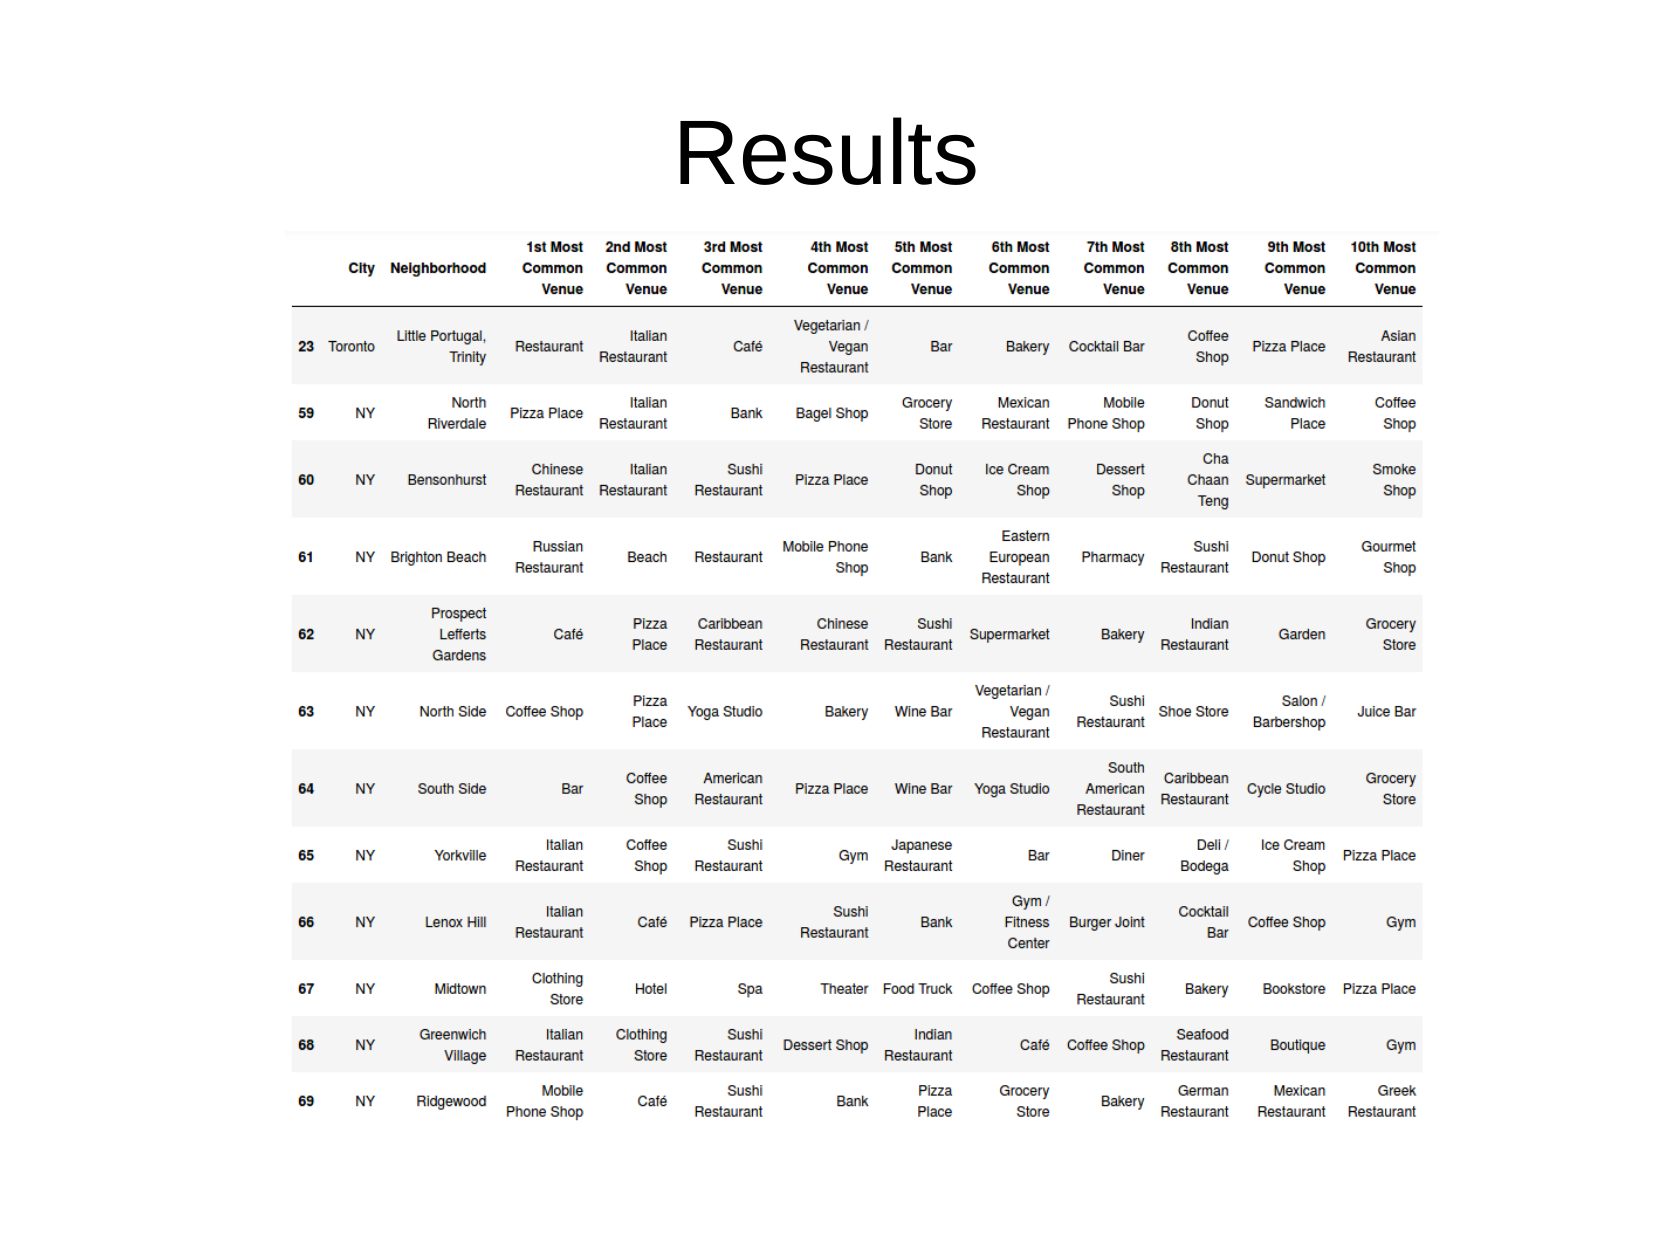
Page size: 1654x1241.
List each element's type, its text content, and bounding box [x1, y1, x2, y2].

picture [285, 231, 1439, 1126]
title Results [82, 49, 1571, 257]
